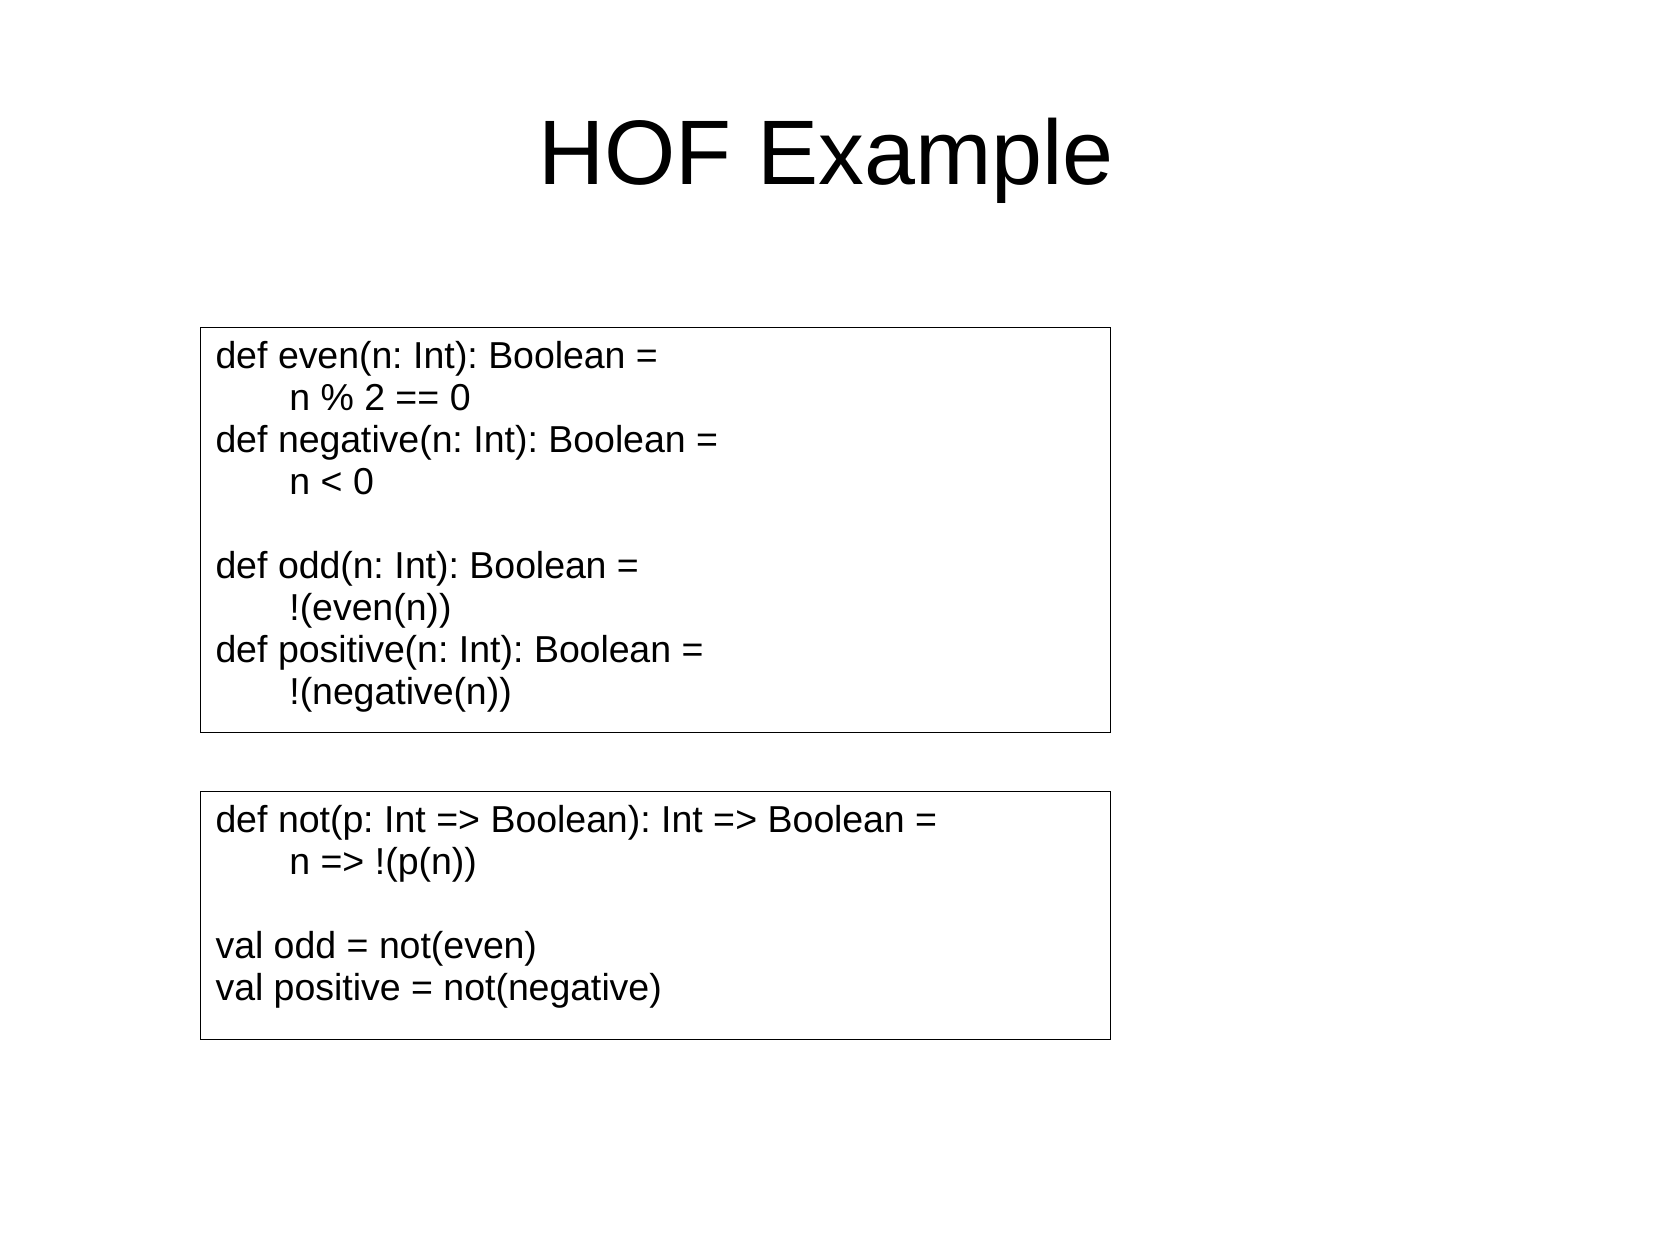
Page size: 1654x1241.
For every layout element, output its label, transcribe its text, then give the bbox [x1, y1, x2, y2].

title HOF Example [82, 49, 1571, 257]
text_box def even(n: Int): Boolean = n % 2 == 0 def negative(n: Int): Boolean = n < 0 def odd(n: Int): Boolean = !(even(n)) def positive(n: Int): Boolean = !(negative(n)) [200, 327, 1111, 733]
text_box def not(p: Int => Boolean): Int => Boolean = n => !(p(n)) val odd = not(even) val positive = not(negative) [200, 791, 1111, 1040]
